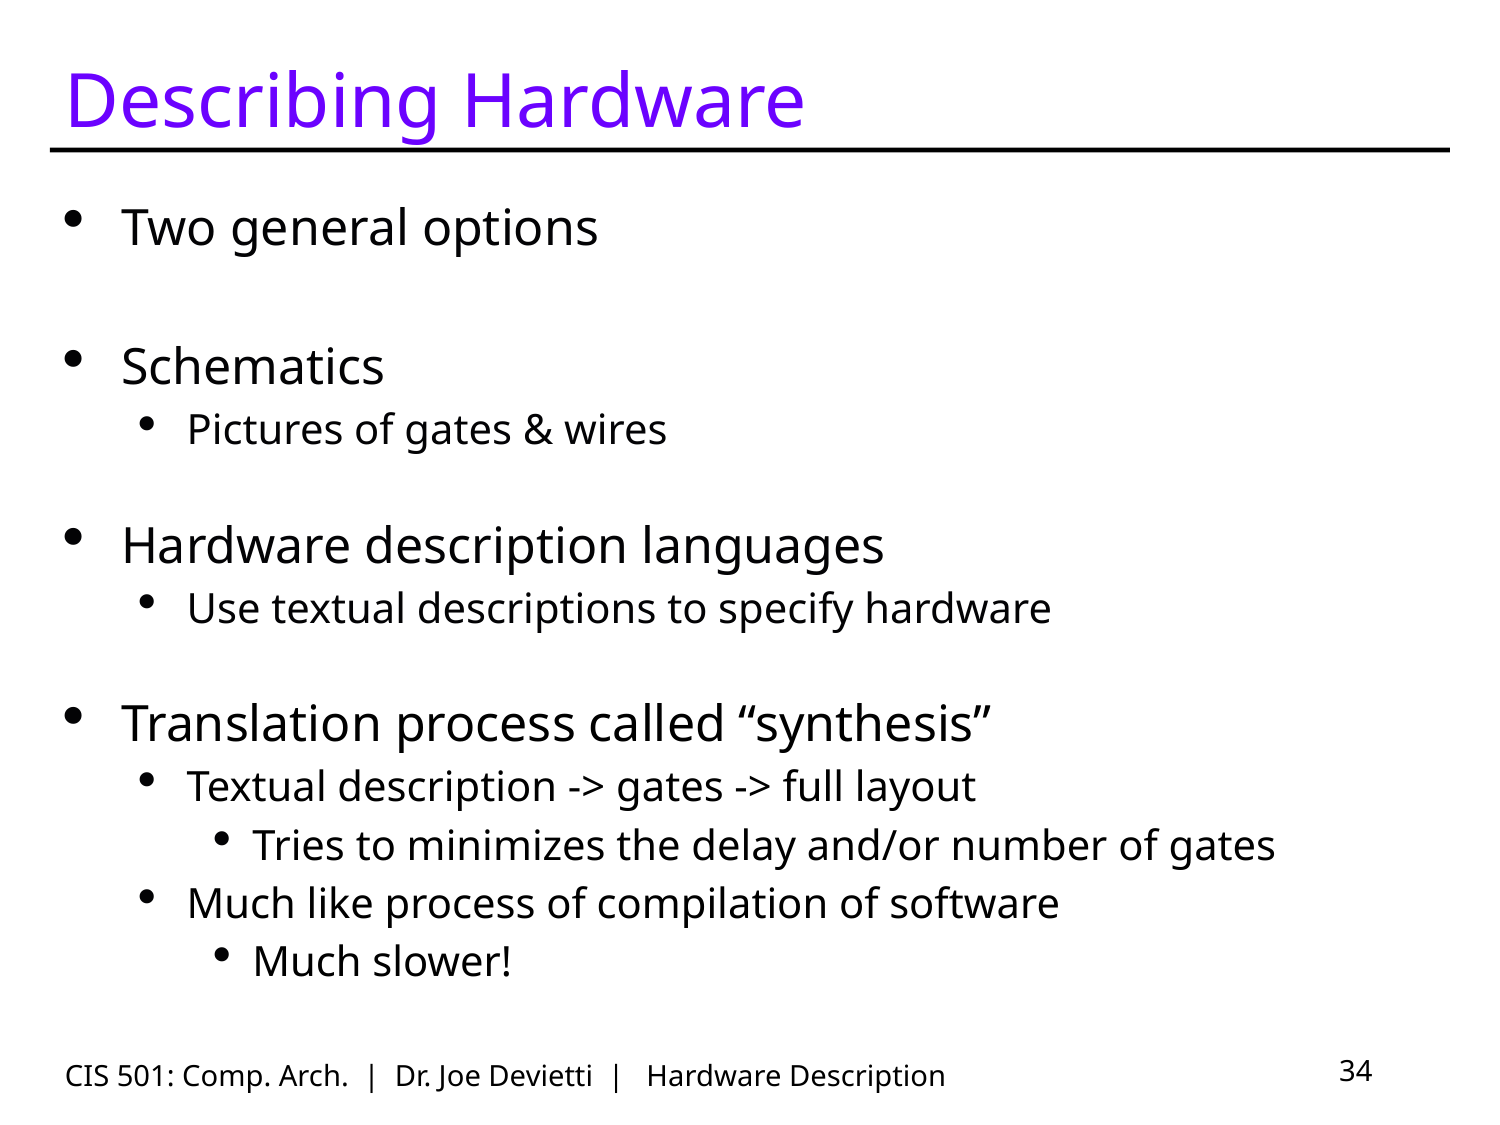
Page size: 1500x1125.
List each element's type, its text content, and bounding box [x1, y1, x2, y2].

text_box Describing Hardware [49, 37, 1375, 150]
text_box <number> [1074, 1049, 1388, 1100]
text_box CIS 501: Comp. Arch. | Dr. Joe Devietti | Hardware Description [49, 1049, 988, 1100]
text_box Two general options Schematics Pictures of gates & wires Hardware description languages Use textual descriptions to specify hardware Translation process called “synthesis” Textual description -> gates -> full layout Tries to minimizes the delay and/or number of gates Much like process of compilation of software Much slower! [49, 187, 1450, 1025]
